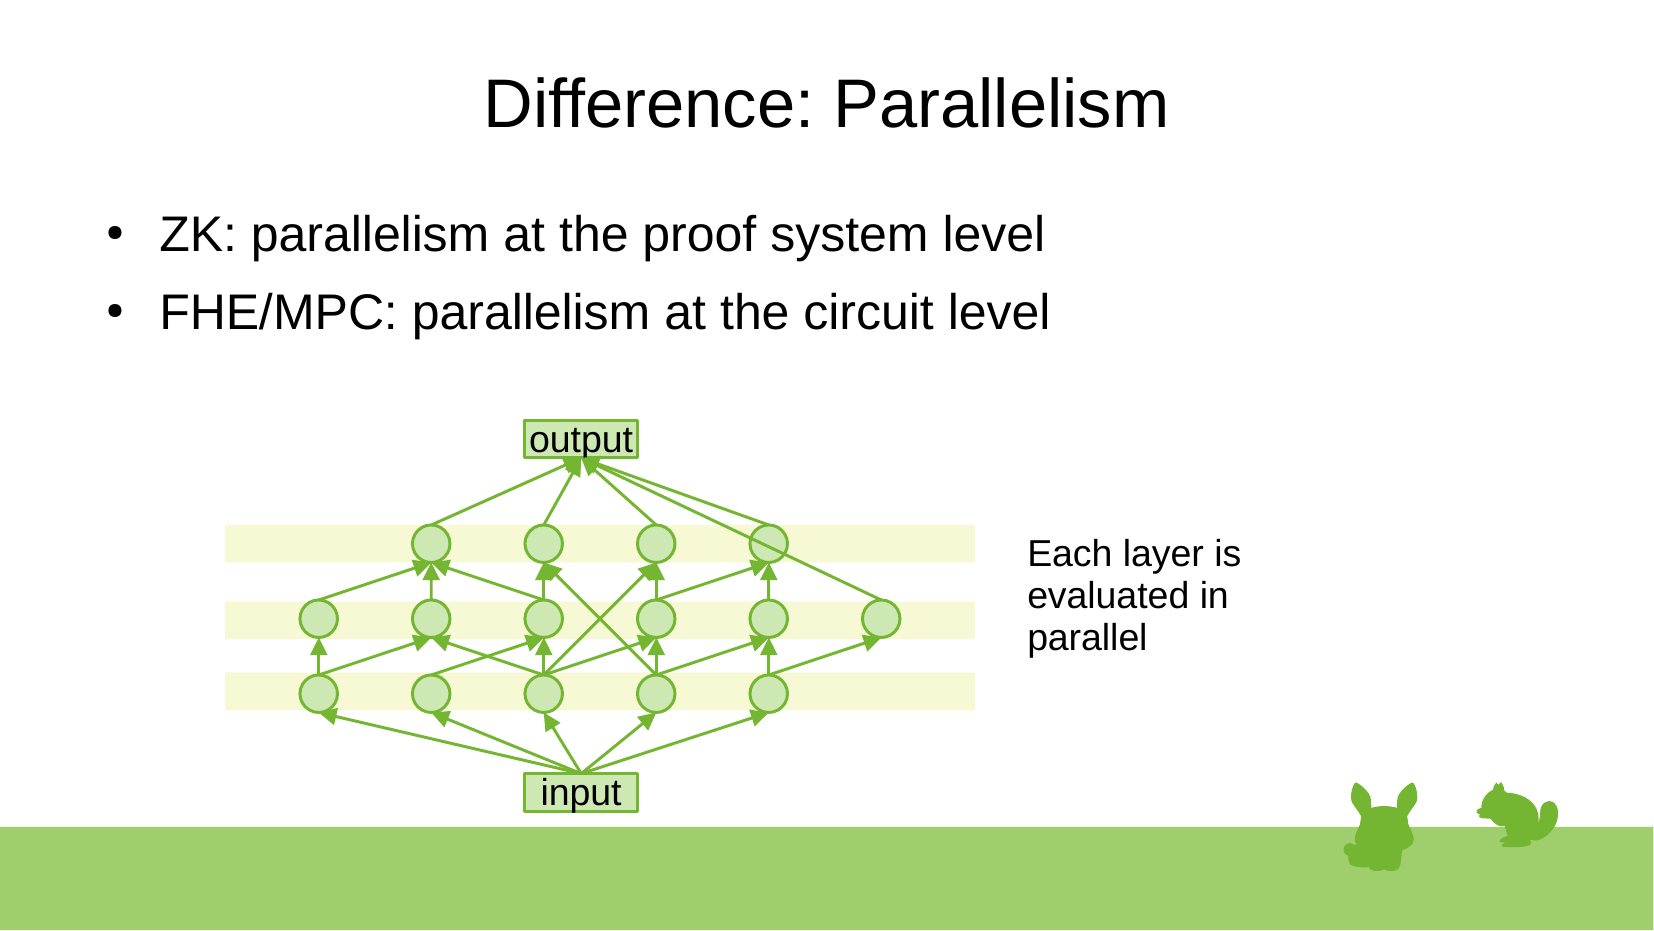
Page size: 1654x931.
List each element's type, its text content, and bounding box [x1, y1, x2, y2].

text_box output [524, 420, 638, 458]
title Difference: Parallelism [88, 29, 1565, 178]
text_box [603, 600, 976, 640]
text_box [586, 601, 614, 615]
text_box input [524, 773, 638, 812]
text_box [225, 600, 597, 640]
text_box Each layer is evaluated in parallel [1012, 525, 1276, 713]
text_box input [575, 787, 585, 803]
text_box output [587, 434, 597, 450]
text_box [225, 524, 797, 563]
text_box [225, 672, 976, 713]
text_box [582, 622, 618, 640]
text_box [727, 524, 976, 563]
list ZK: parallelism at the proof system level FHE/MPC: parallelism at the circuit level [88, 206, 1565, 451]
